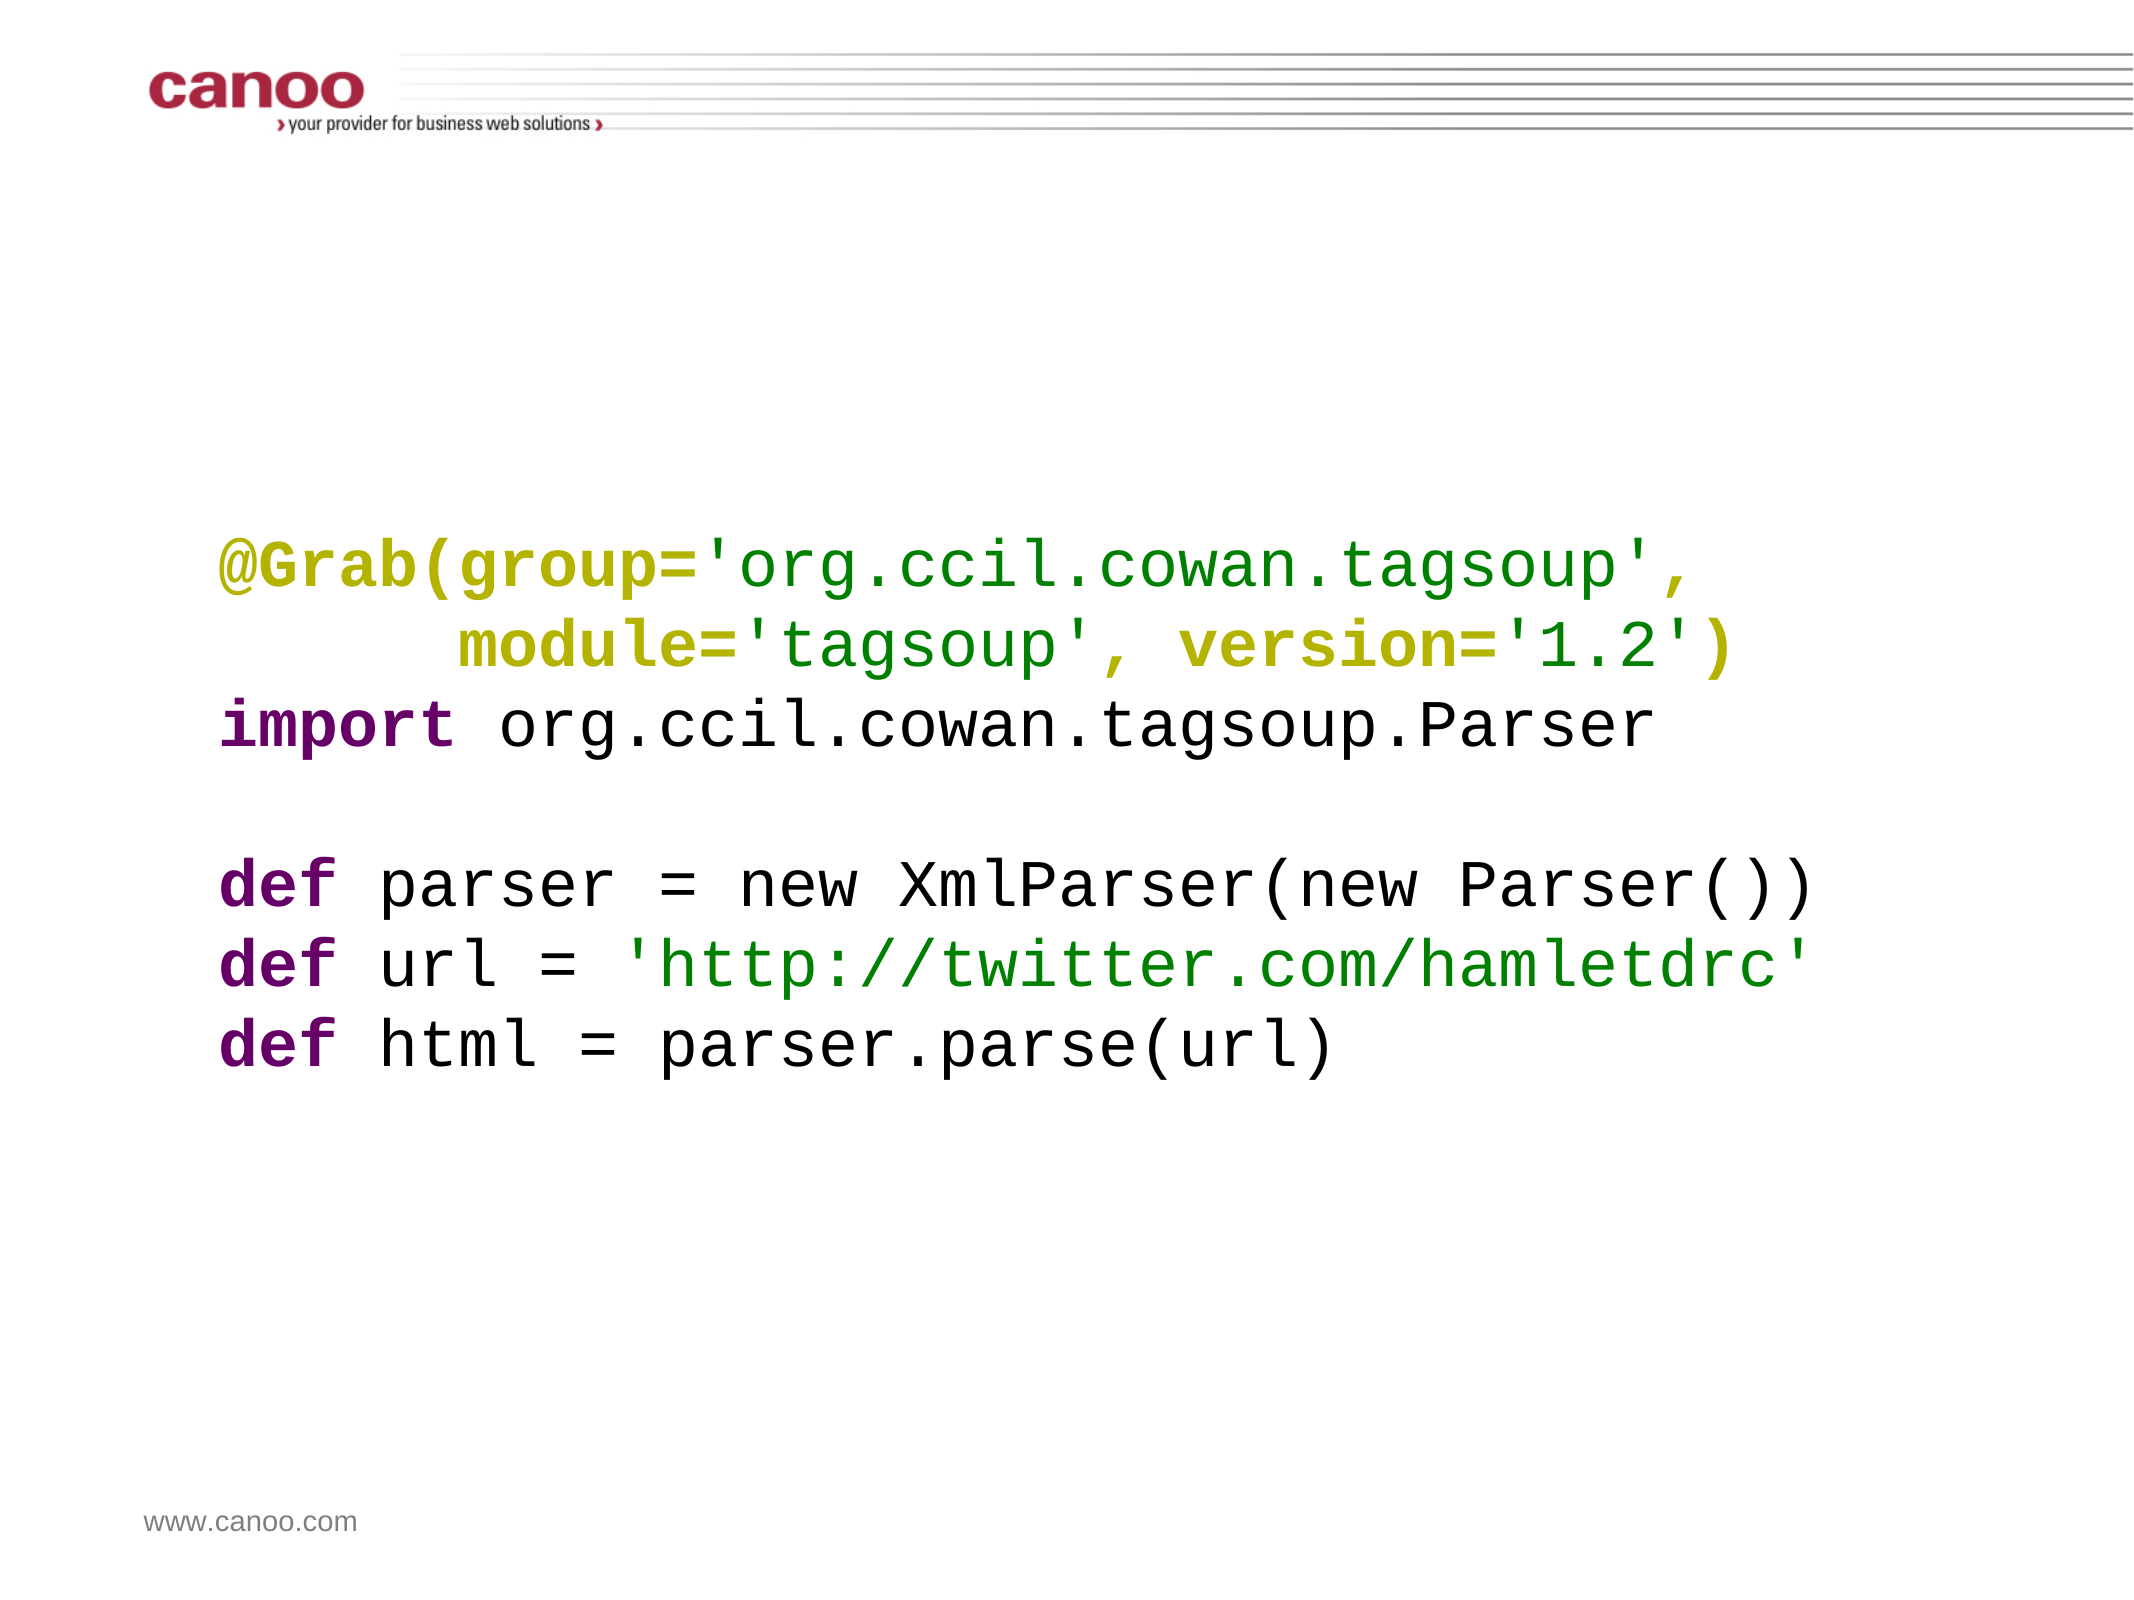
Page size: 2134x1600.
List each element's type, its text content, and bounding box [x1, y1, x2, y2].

picture [0, 21, 2134, 188]
text_box @Grab(group='org.ccil.cowan.tagsoup', module='tagsoup', version='1.2') import org.ccil.cowan.tagsoup.Parser def parser = new XmlParser(new Parser()) def url = 'http://twitter.com/hamletdrc' def html = parser.parse(url) [204, 512, 1930, 1088]
